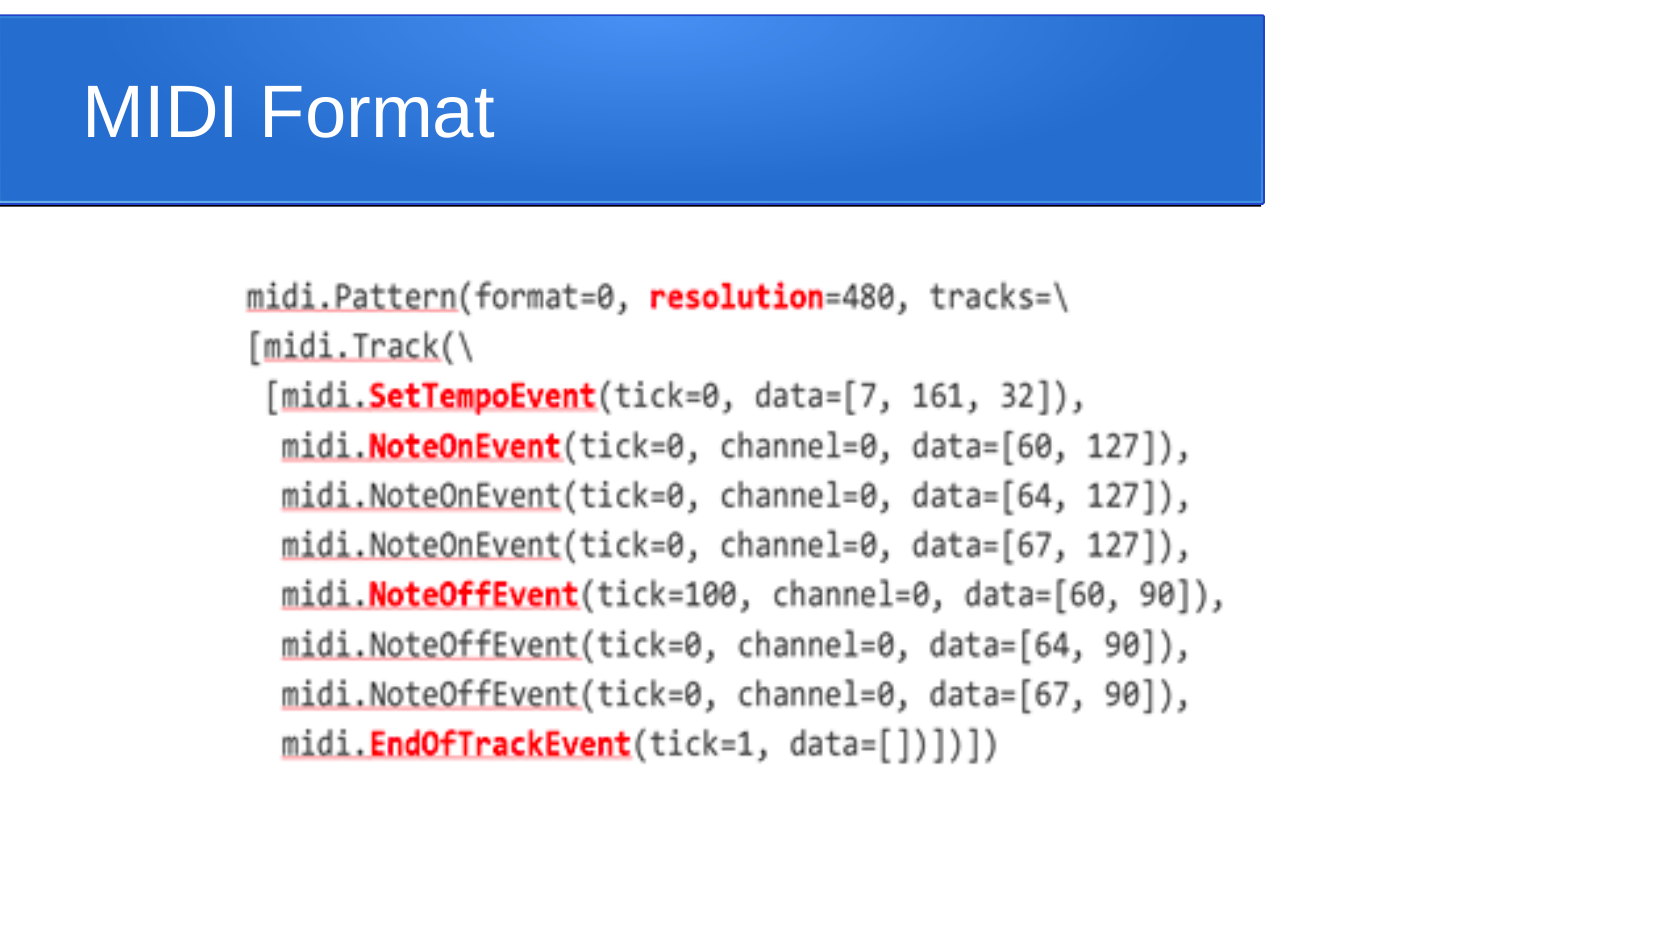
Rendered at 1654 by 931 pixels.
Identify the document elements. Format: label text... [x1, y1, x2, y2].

picture [236, 247, 1252, 788]
title MIDI Format [82, 35, 1235, 189]
